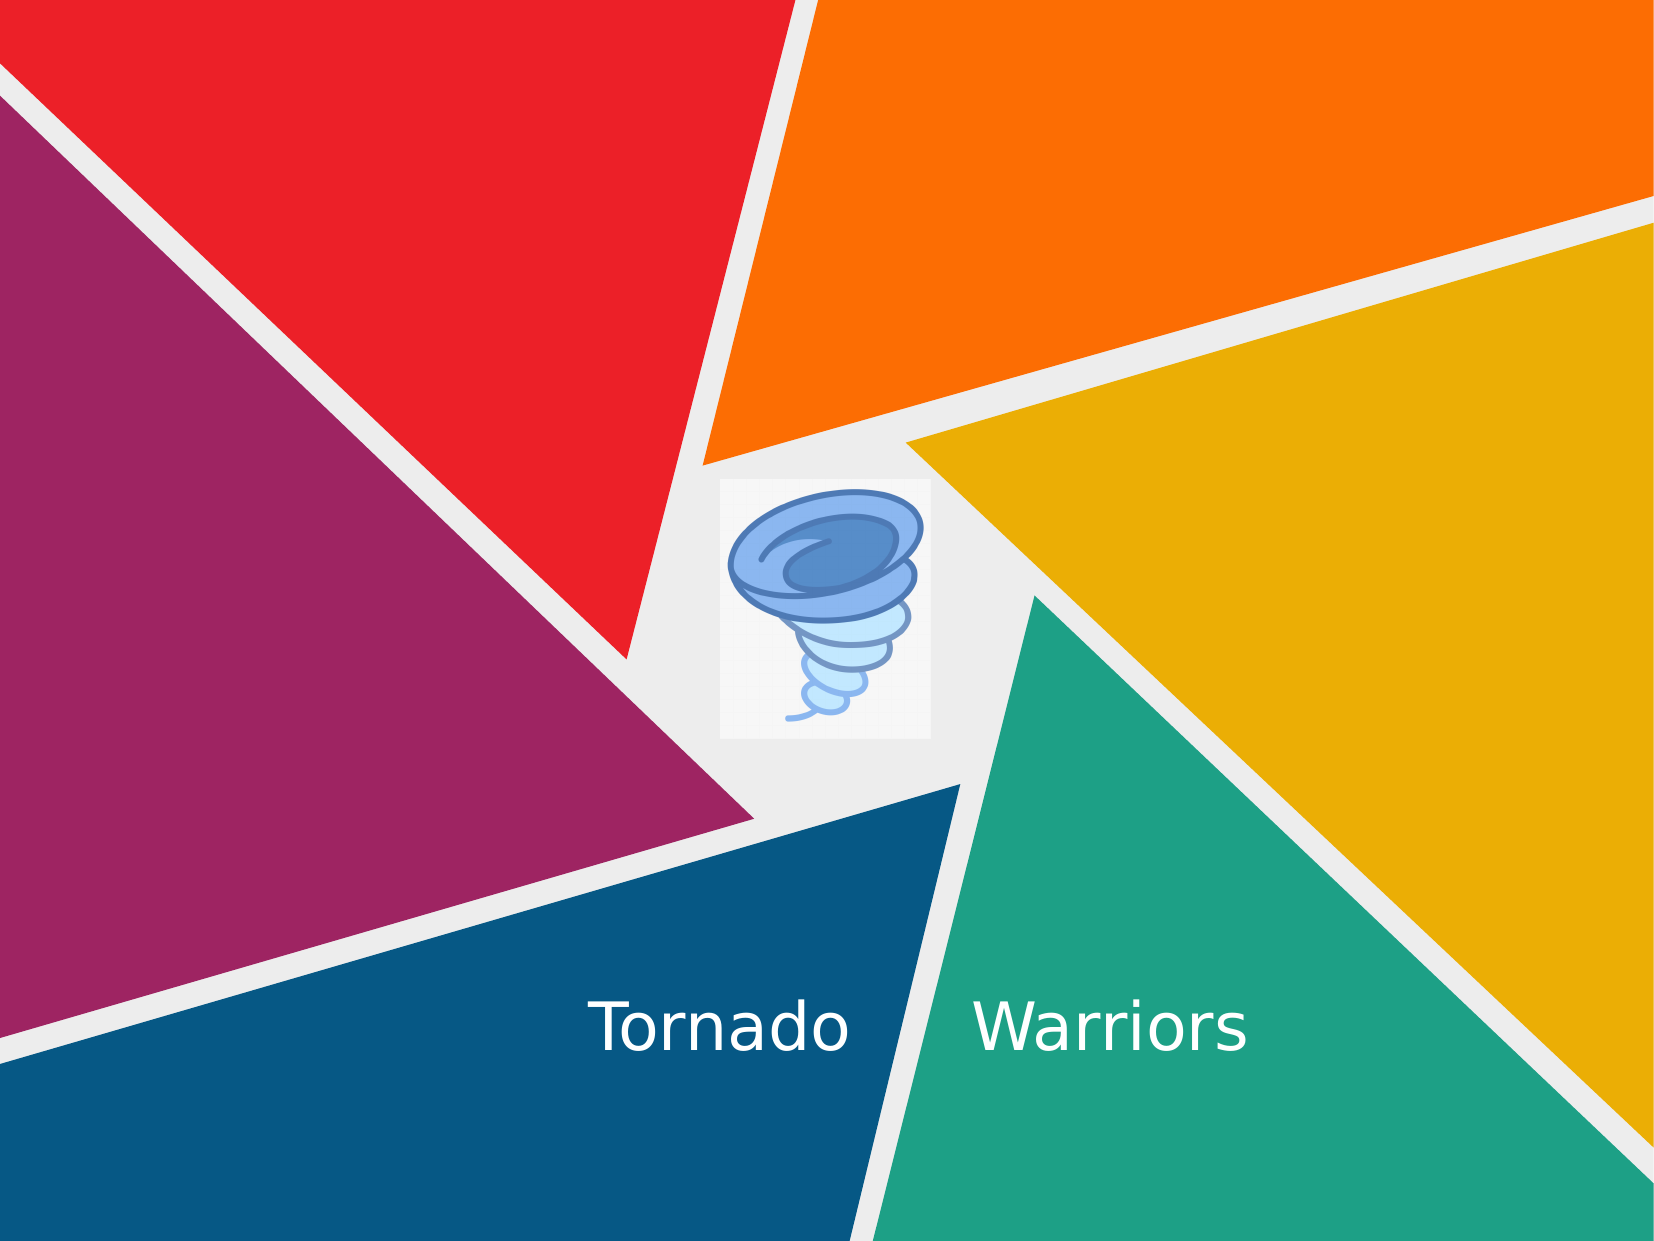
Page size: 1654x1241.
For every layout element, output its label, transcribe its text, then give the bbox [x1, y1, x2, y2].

text_box Tornado [510, 824, 931, 1231]
subtitle Warriors [931, 824, 1321, 1231]
picture [720, 479, 931, 739]
